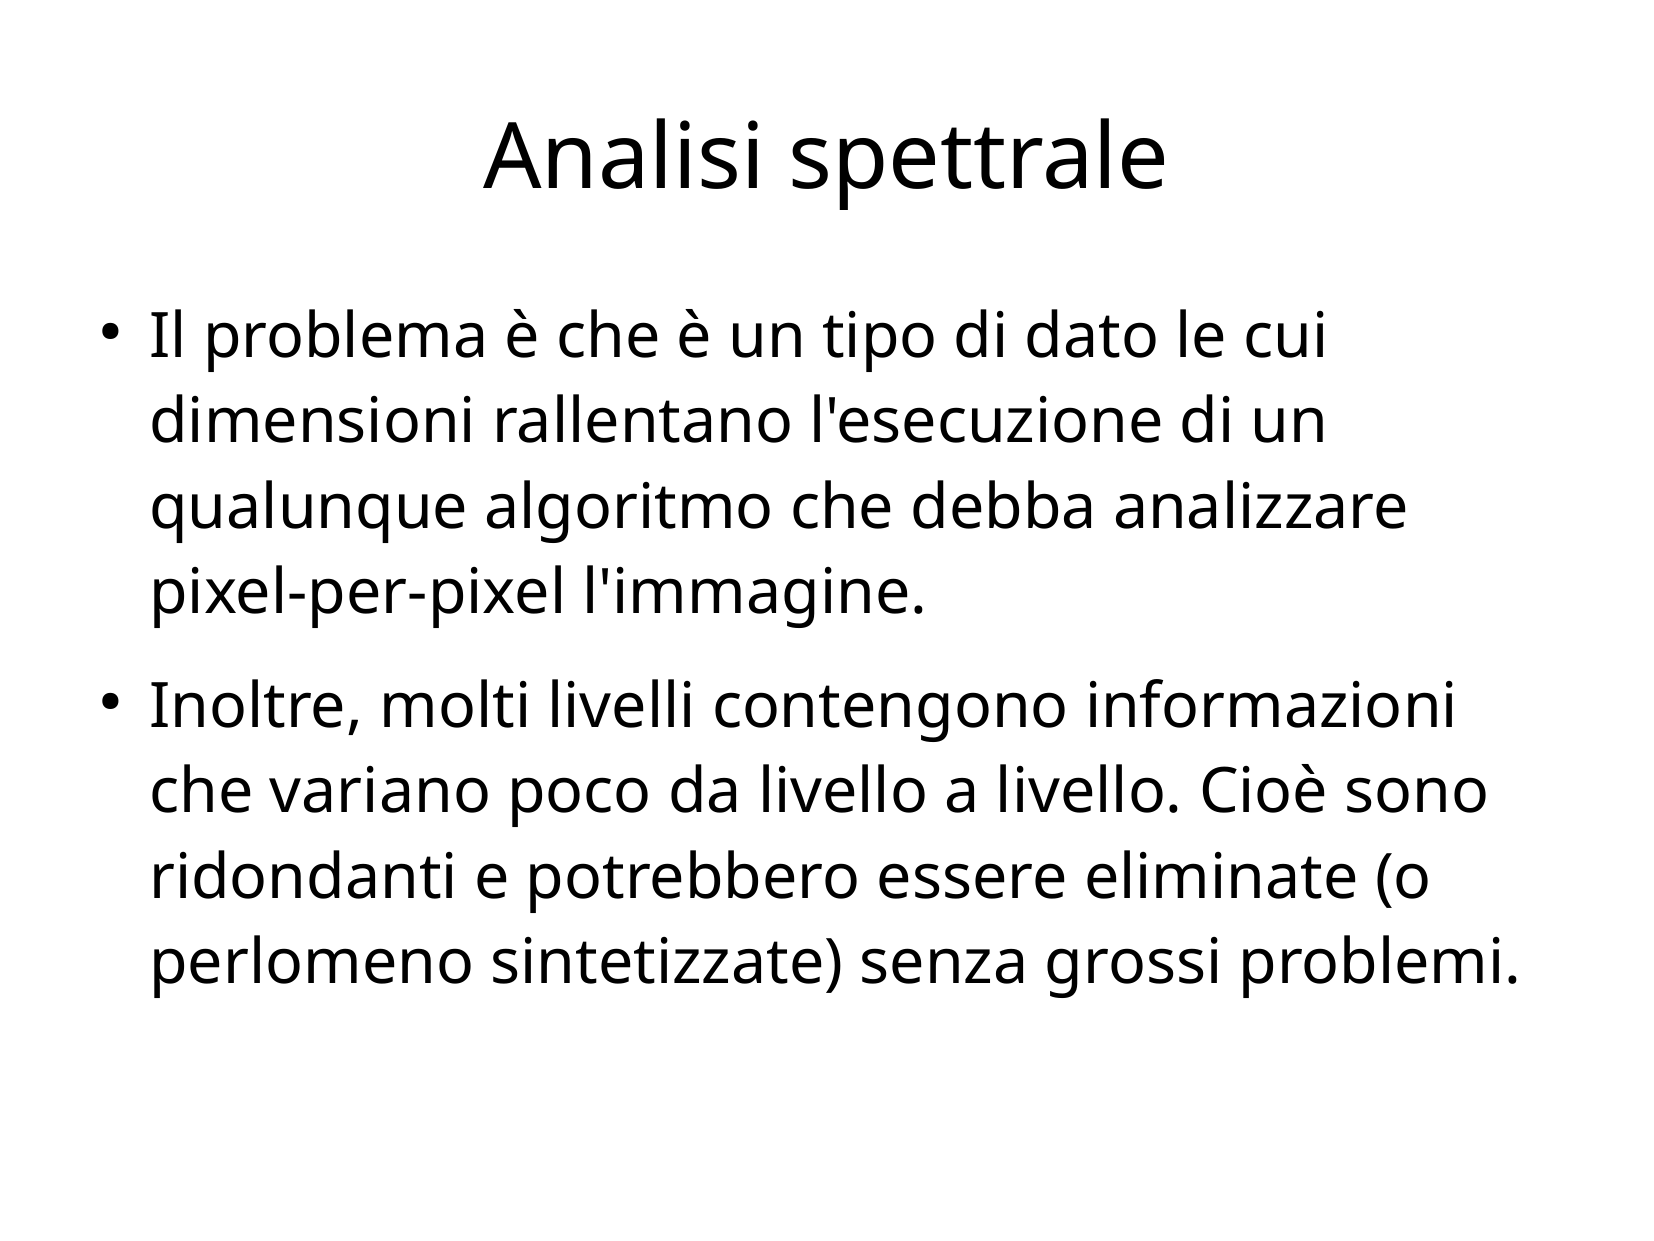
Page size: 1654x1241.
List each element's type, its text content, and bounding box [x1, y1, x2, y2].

title Analisi spettrale [82, 49, 1571, 257]
list Il problema è che è un tipo di dato le cui dimensioni rallentano l'esecuzione di un qualunque algoritmo che debba analizzare pixel-per-pixel l'immagine. Inoltre, molti livelli contengono informazioni che variano poco da livello a livello. Cioè sono ridondanti e potrebbero essere eliminate (o perlomeno sintetizzate) senza grossi problemi. [82, 290, 1571, 1010]
